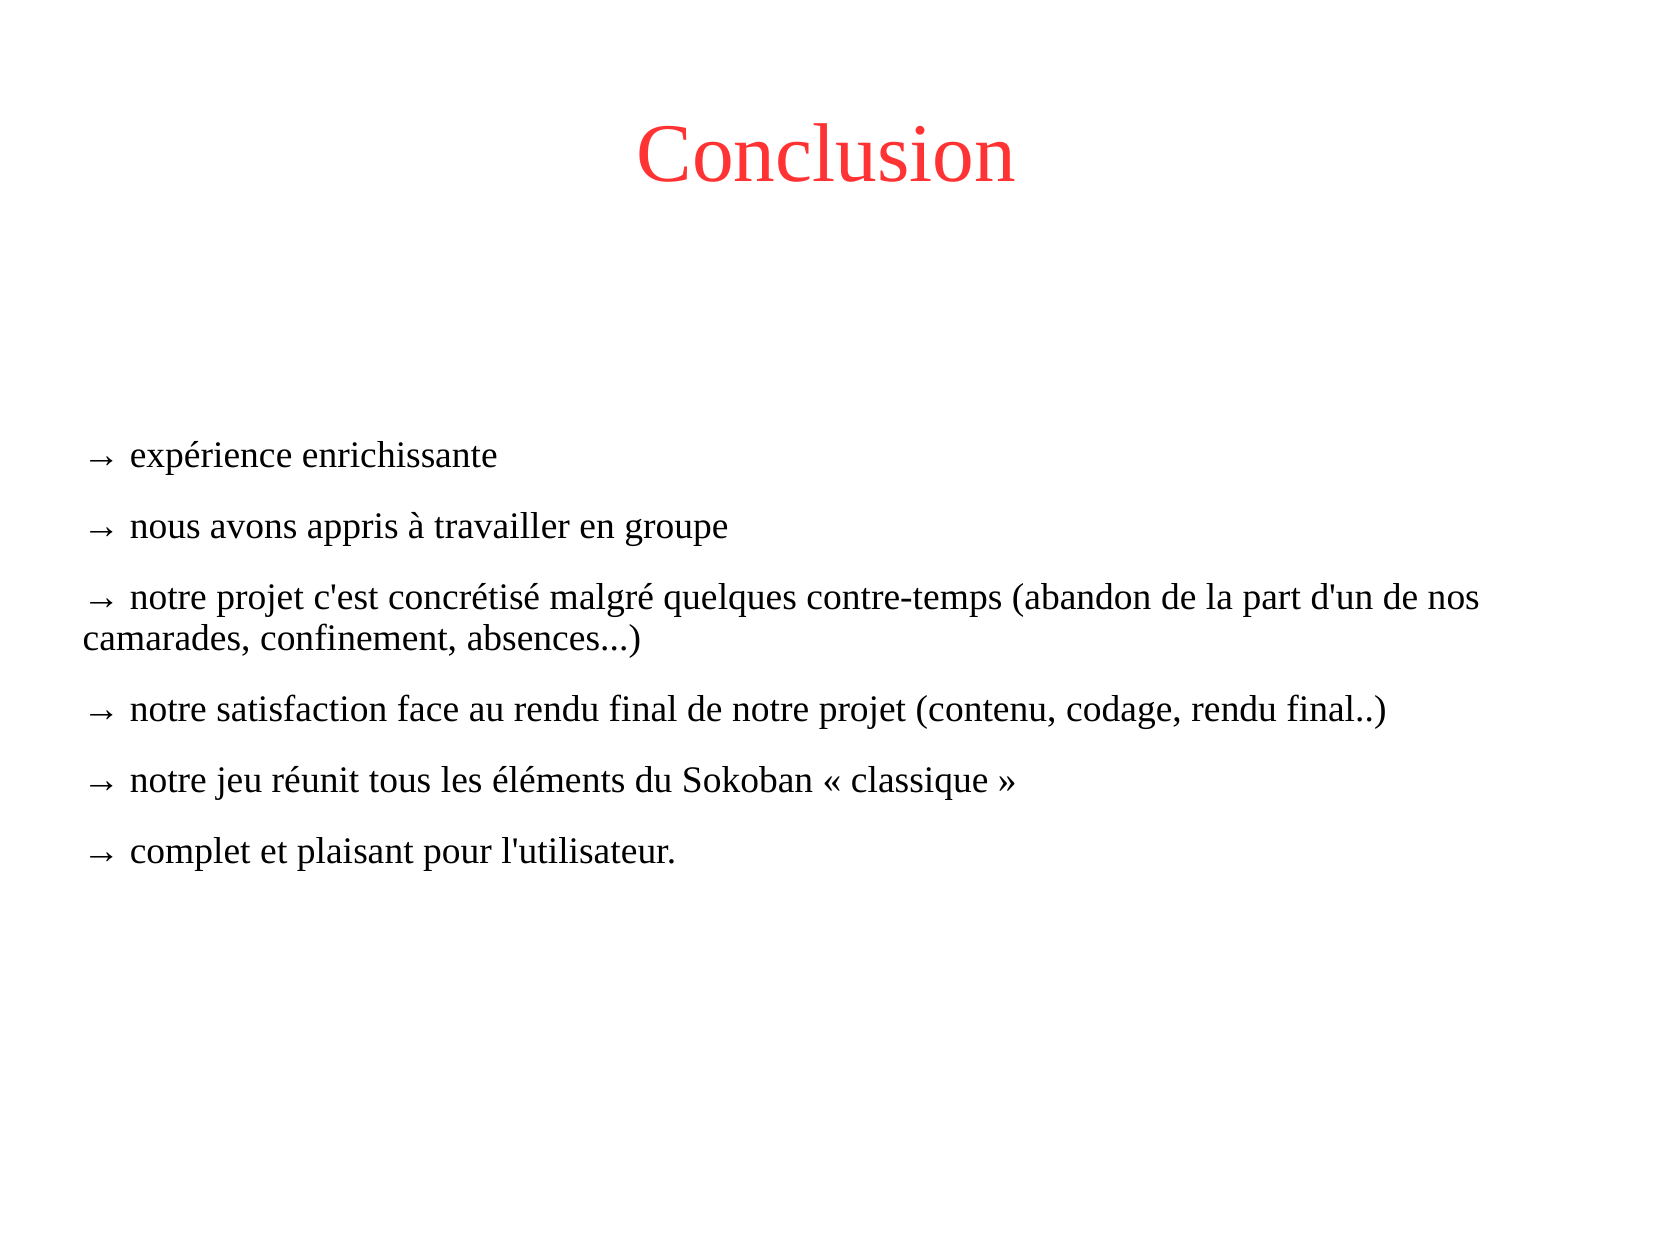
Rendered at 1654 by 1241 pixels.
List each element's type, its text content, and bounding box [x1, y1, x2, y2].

title Conclusion [82, 49, 1571, 257]
list → expérience enrichissante → nous avons appris à travailler en groupe → notre projet c'est concrétisé malgré quelques contre-temps (abandon de la part d'un de nos camarades, confinement, absences...) → notre satisfaction face au rendu final de notre projet (contenu, codage, rendu final..) → notre jeu réunit tous les éléments du Sokoban « classique » → complet et plaisant pour l'utilisateur. [82, 433, 1571, 957]
